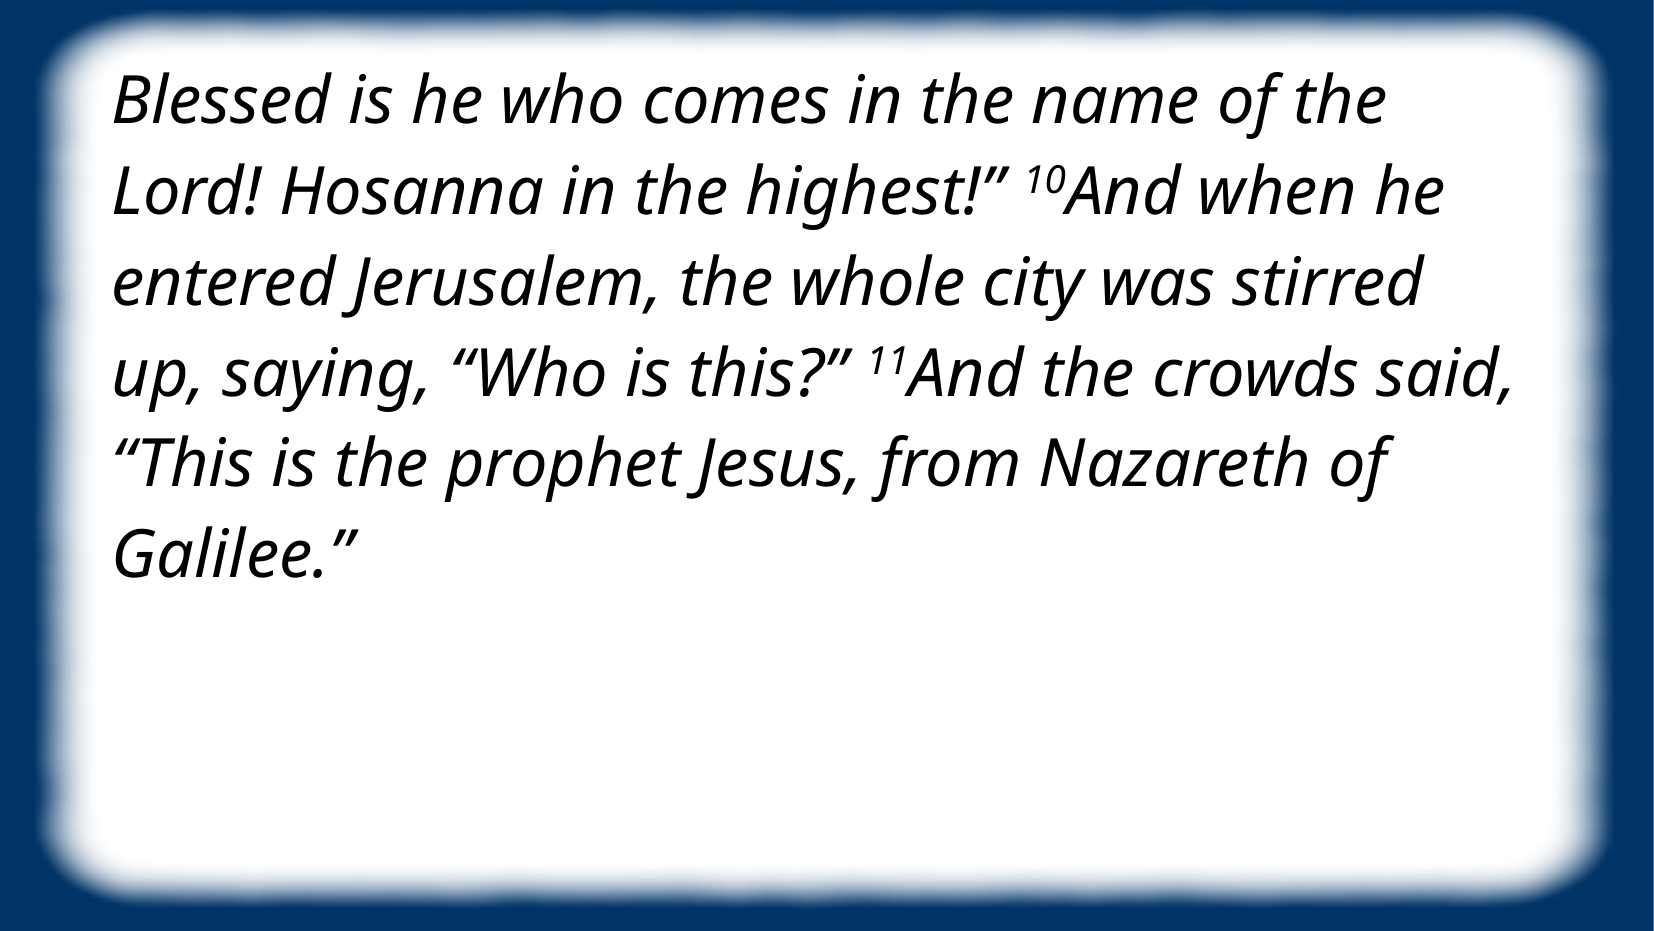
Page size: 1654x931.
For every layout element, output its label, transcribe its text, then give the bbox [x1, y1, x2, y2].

picture [0, 0, 1654, 931]
text_box Blessed is he who comes in the name of the Lord! Hosanna in the highest!” 10And when he entered Jerusalem, the whole city was stirred up, saying, “Who is this?” 11And the crowds said, “This is the prophet Jesus, from Nazareth of Galilee.” [96, 45, 1552, 593]
